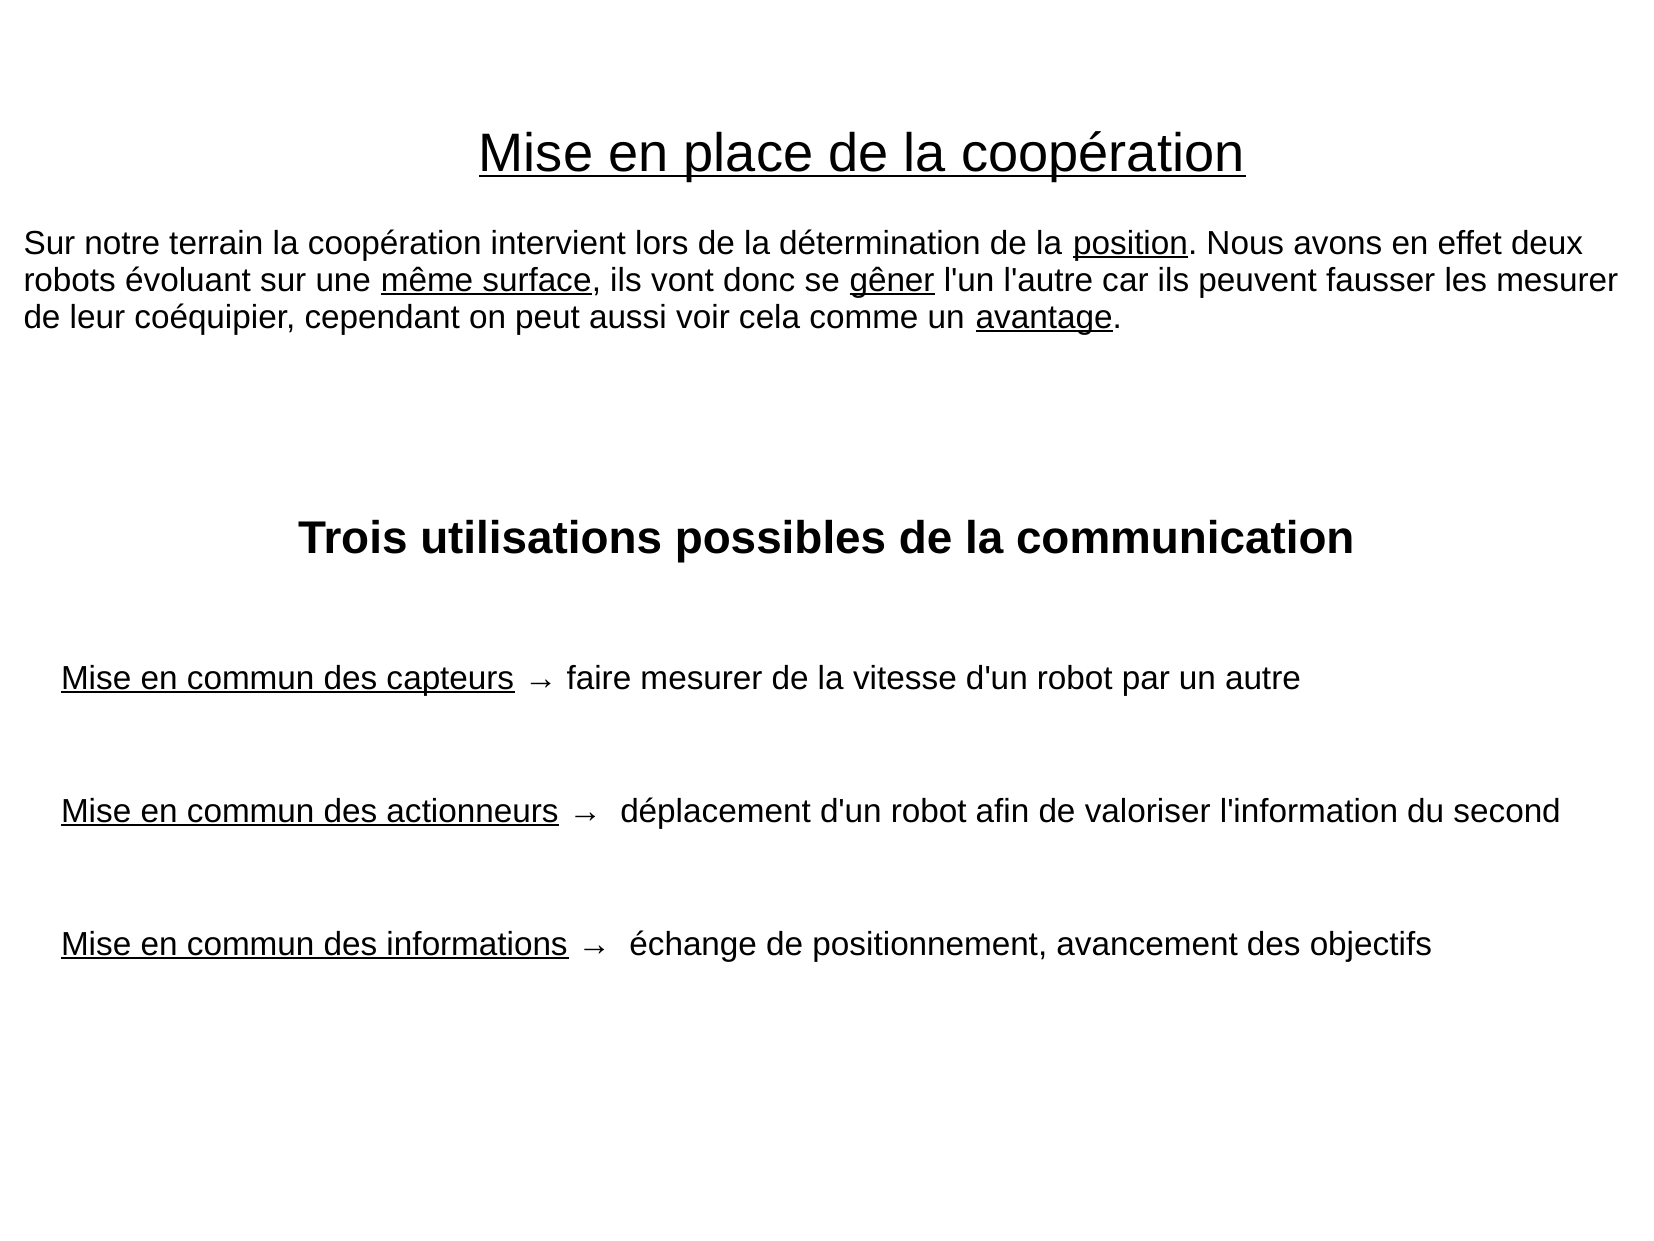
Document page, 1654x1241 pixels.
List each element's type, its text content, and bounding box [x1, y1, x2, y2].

title Mise en place de la coopération [82, 49, 1571, 224]
list Sur notre terrain la coopération intervient lors de la détermination de la position. Nous avons en effet deux robots évoluant sur une même surface, ils vont donc se gêner l'un l'autre car ils peuvent fausser les mesurer de leur coéquipier, cependant on peut aussi voir cela comme un avantage. Trois utilisations possibles de la communication Mise en commun des capteurs → faire mesurer de la vitesse d'un robot par un autre Mise en commun des actionneurs → déplacement d'un robot afin de valoriser l'information du second Mise en commun des informations → échange de positionnement, avancement des objectifs [23, 224, 1630, 1111]
